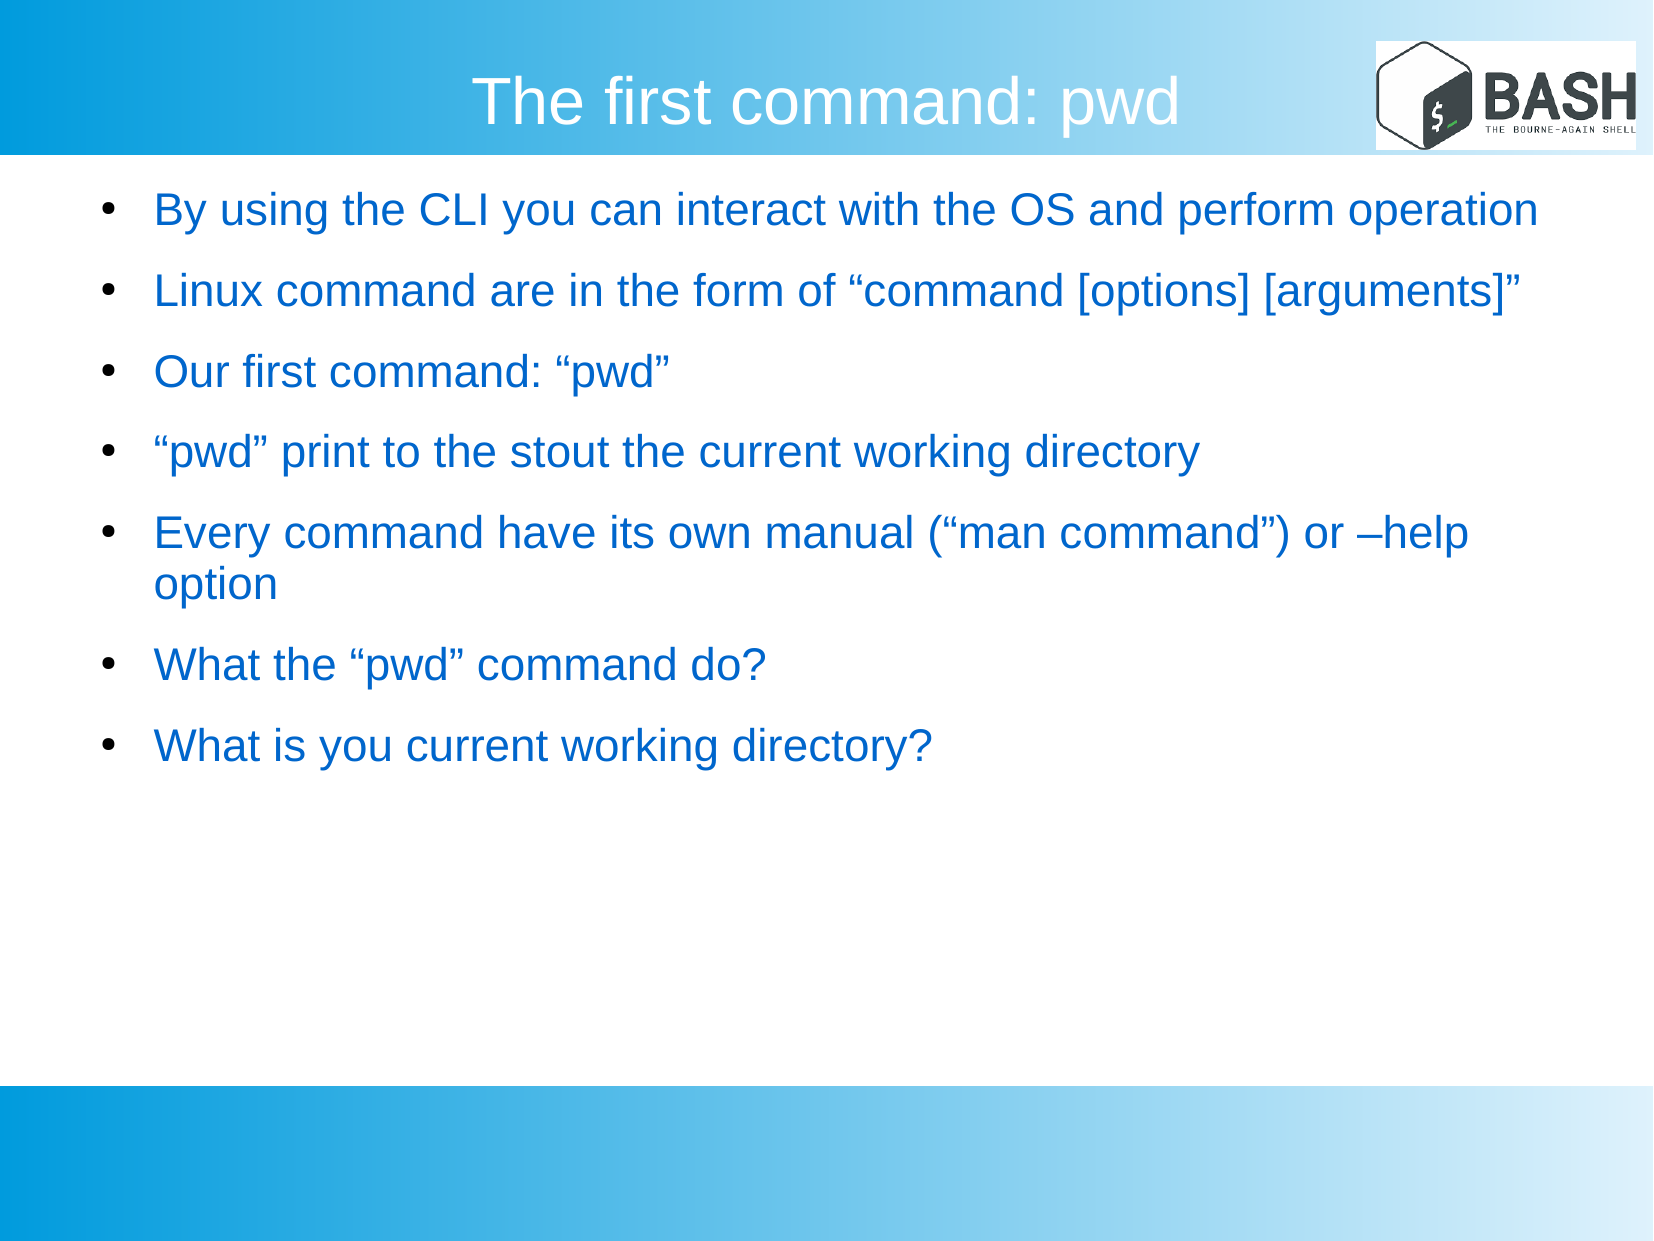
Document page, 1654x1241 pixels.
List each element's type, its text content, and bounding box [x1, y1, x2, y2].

title The first command: pwd [82, 49, 1571, 155]
picture [1376, 41, 1636, 151]
list By using the CLI you can interact with the OS and perform operation Linux command are in the form of “command [options] [arguments]” Our first command: “pwd” “pwd” print to the stout the current working directory Every command have its own manual (“man command”) or –help option What the “pwd” command do? What is you current working directory? [82, 183, 1571, 1066]
